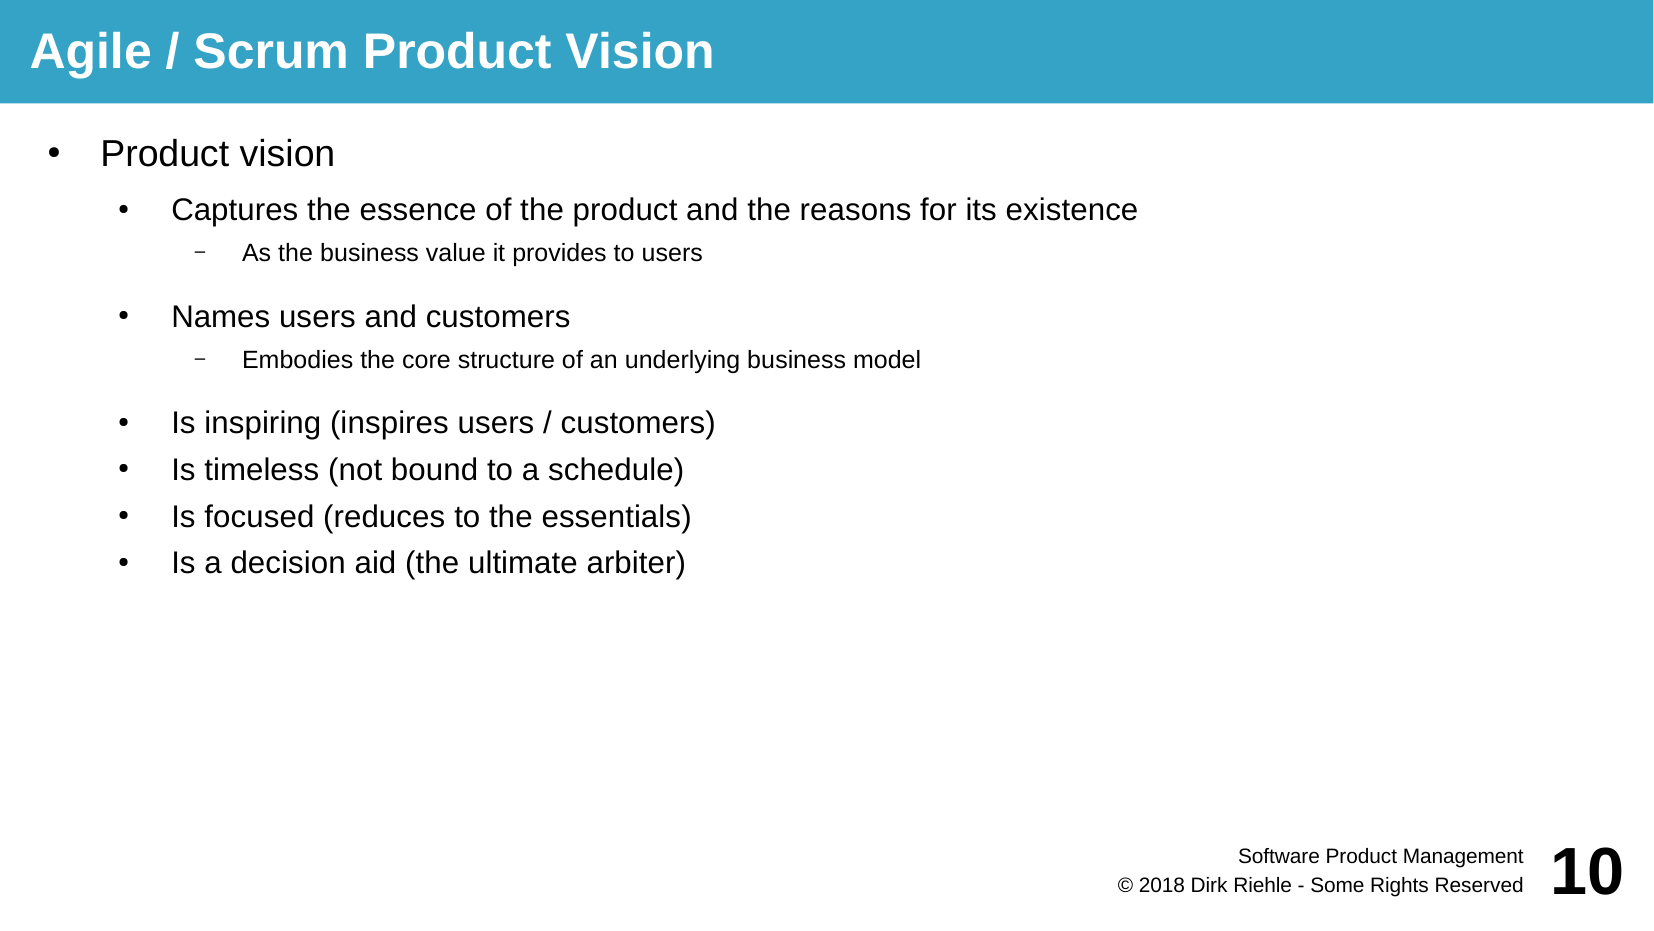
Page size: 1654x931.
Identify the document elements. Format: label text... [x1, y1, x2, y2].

list Product vision Captures the essence of the product and the reasons for its existence As the business value it provides to users Names users and customers Embodies the core structure of an underlying business model Is inspiring (inspires users / customers) Is timeless (not bound to a schedule) Is focused (reduces to the essentials) Is a decision aid (the ultimate arbiter) [29, 132, 1625, 798]
title Agile / Scrum Product Vision [0, 0, 1654, 104]
